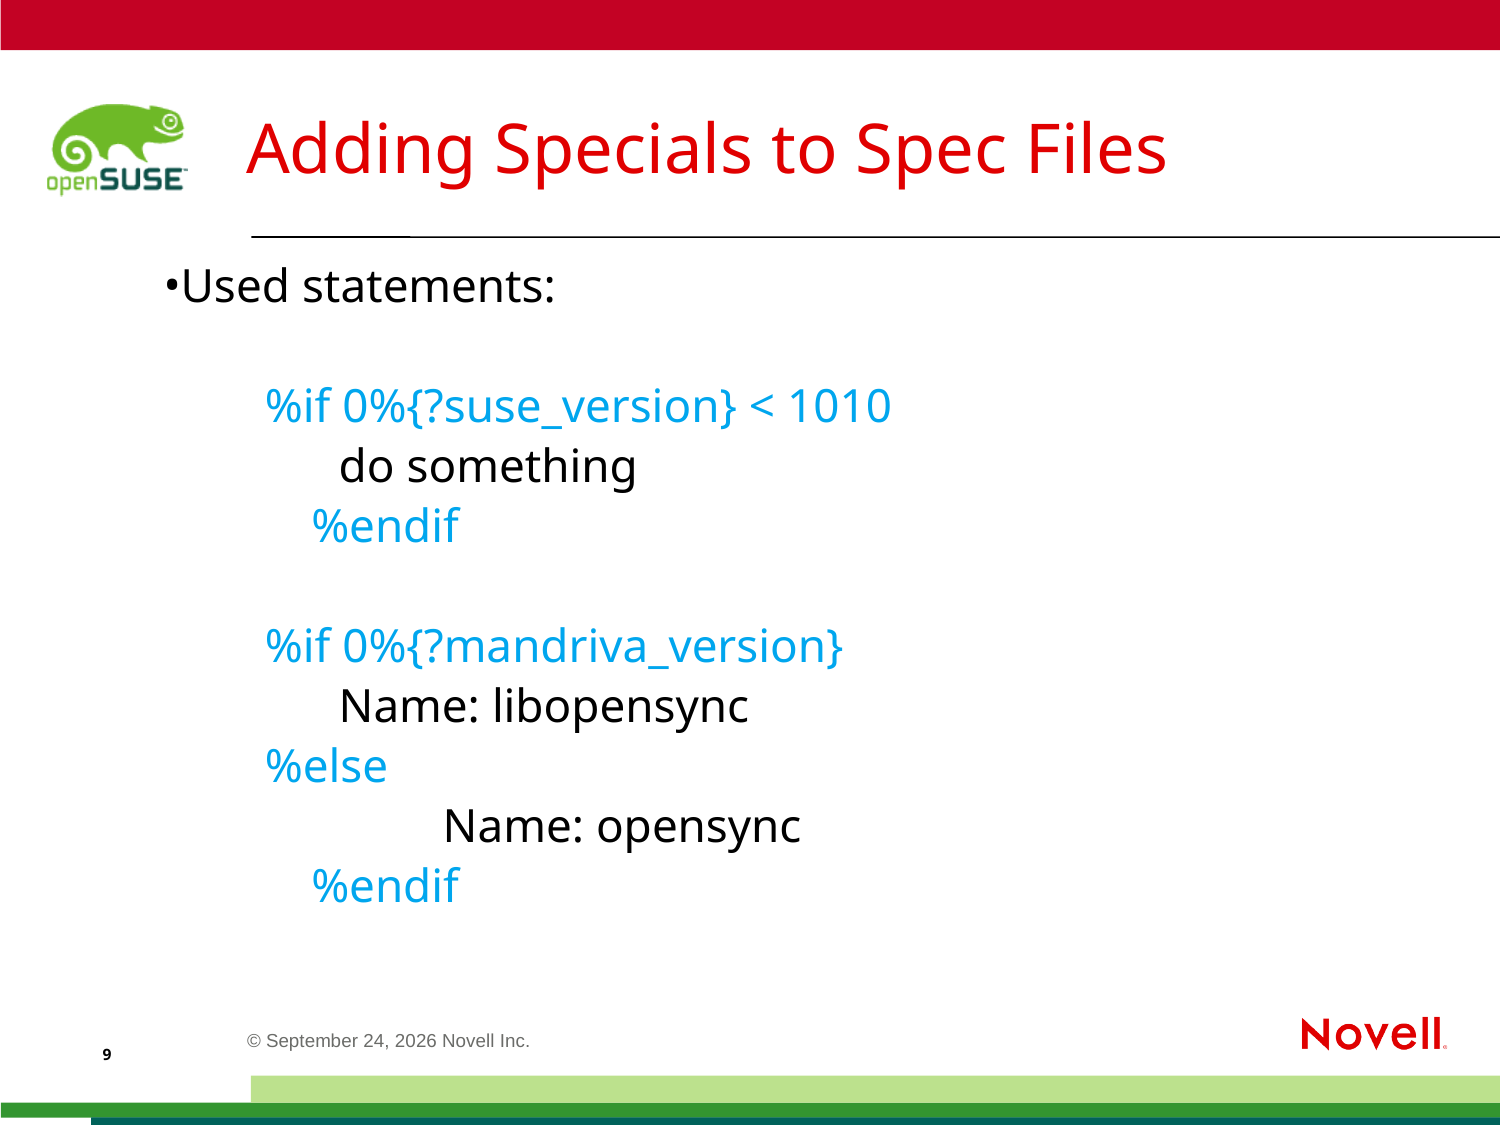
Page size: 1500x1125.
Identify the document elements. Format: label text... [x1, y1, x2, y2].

picture [1295, 1011, 1453, 1056]
list Used statements: %if 0%{?suse_version} < 1010 do something %endif %if 0%{?mandriva_version} Name: libopensync %else Name: opensync %endif [163, 254, 1404, 820]
title Adding Specials to Spec Files [246, 68, 1409, 231]
picture [47, 104, 188, 197]
